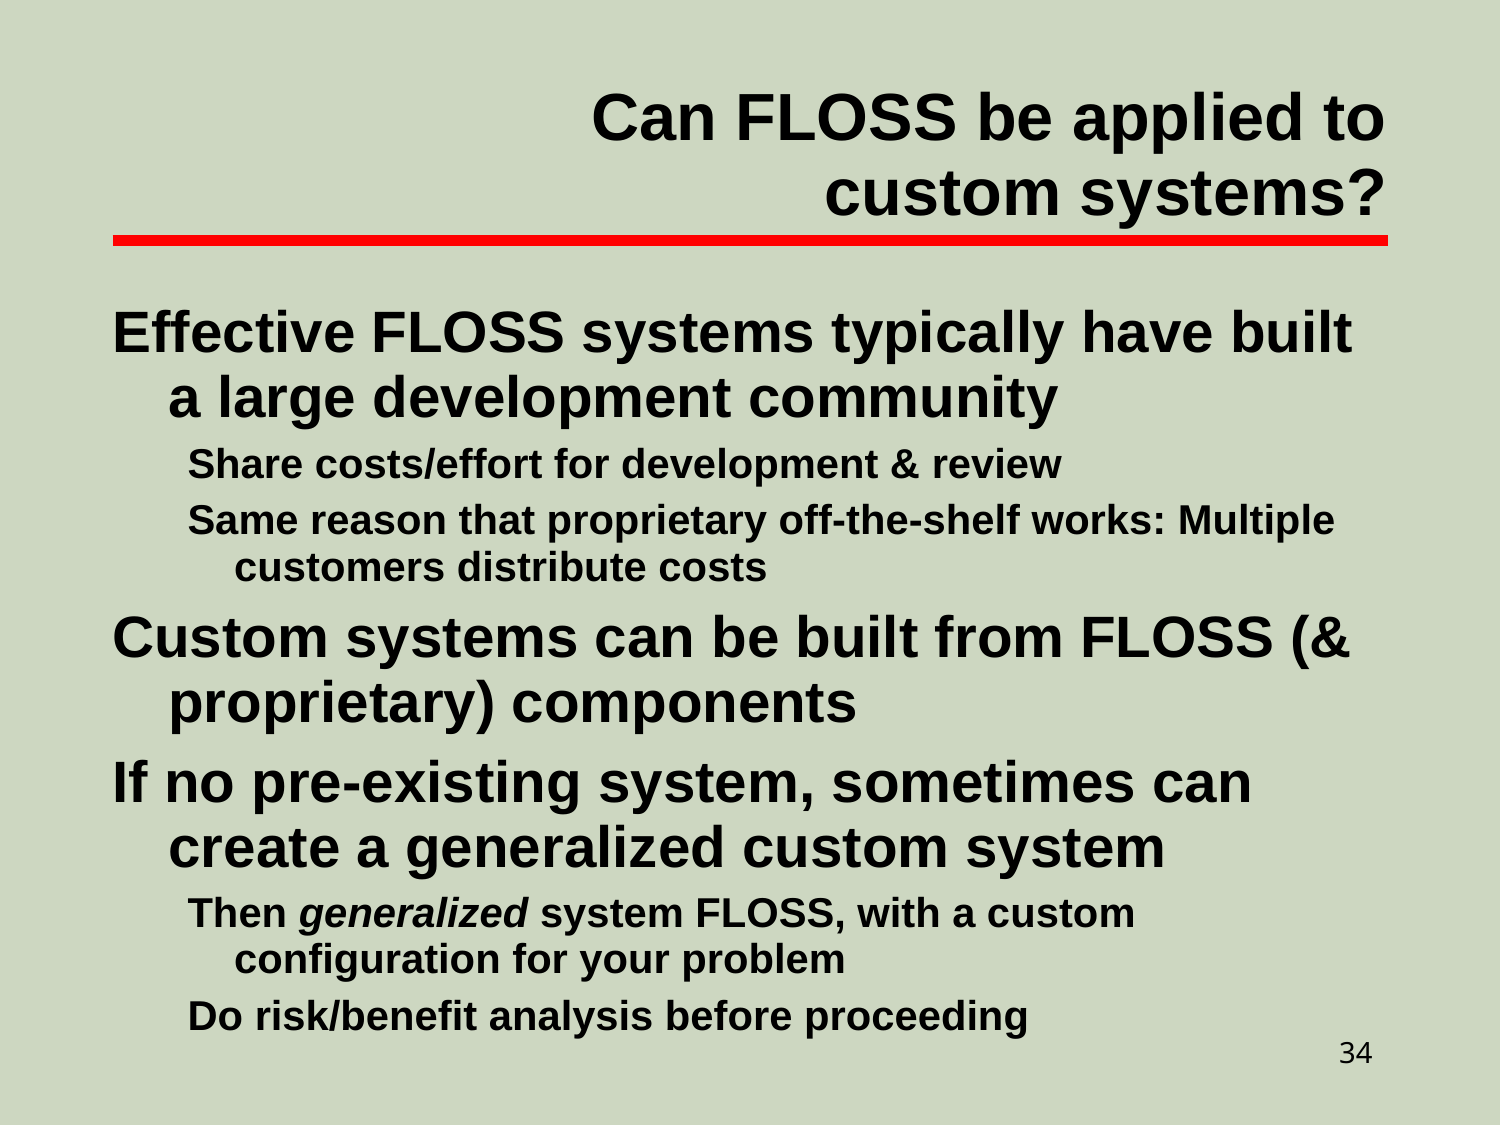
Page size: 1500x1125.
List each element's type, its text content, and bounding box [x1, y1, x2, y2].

list Effective FLOSS systems typically have built a large development community Share costs/effort for development & review Same reason that proprietary off-the-shelf works: Multiple customers distribute costs Custom systems can be built from FLOSS (& proprietary) components If no pre-existing system, sometimes can create a generalized custom system Then generalized system FLOSS, with a custom configuration for your problem Do risk/benefit analysis before proceeding [112, 299, 1388, 1120]
title Can FLOSS be applied to custom systems? [337, 74, 1388, 235]
